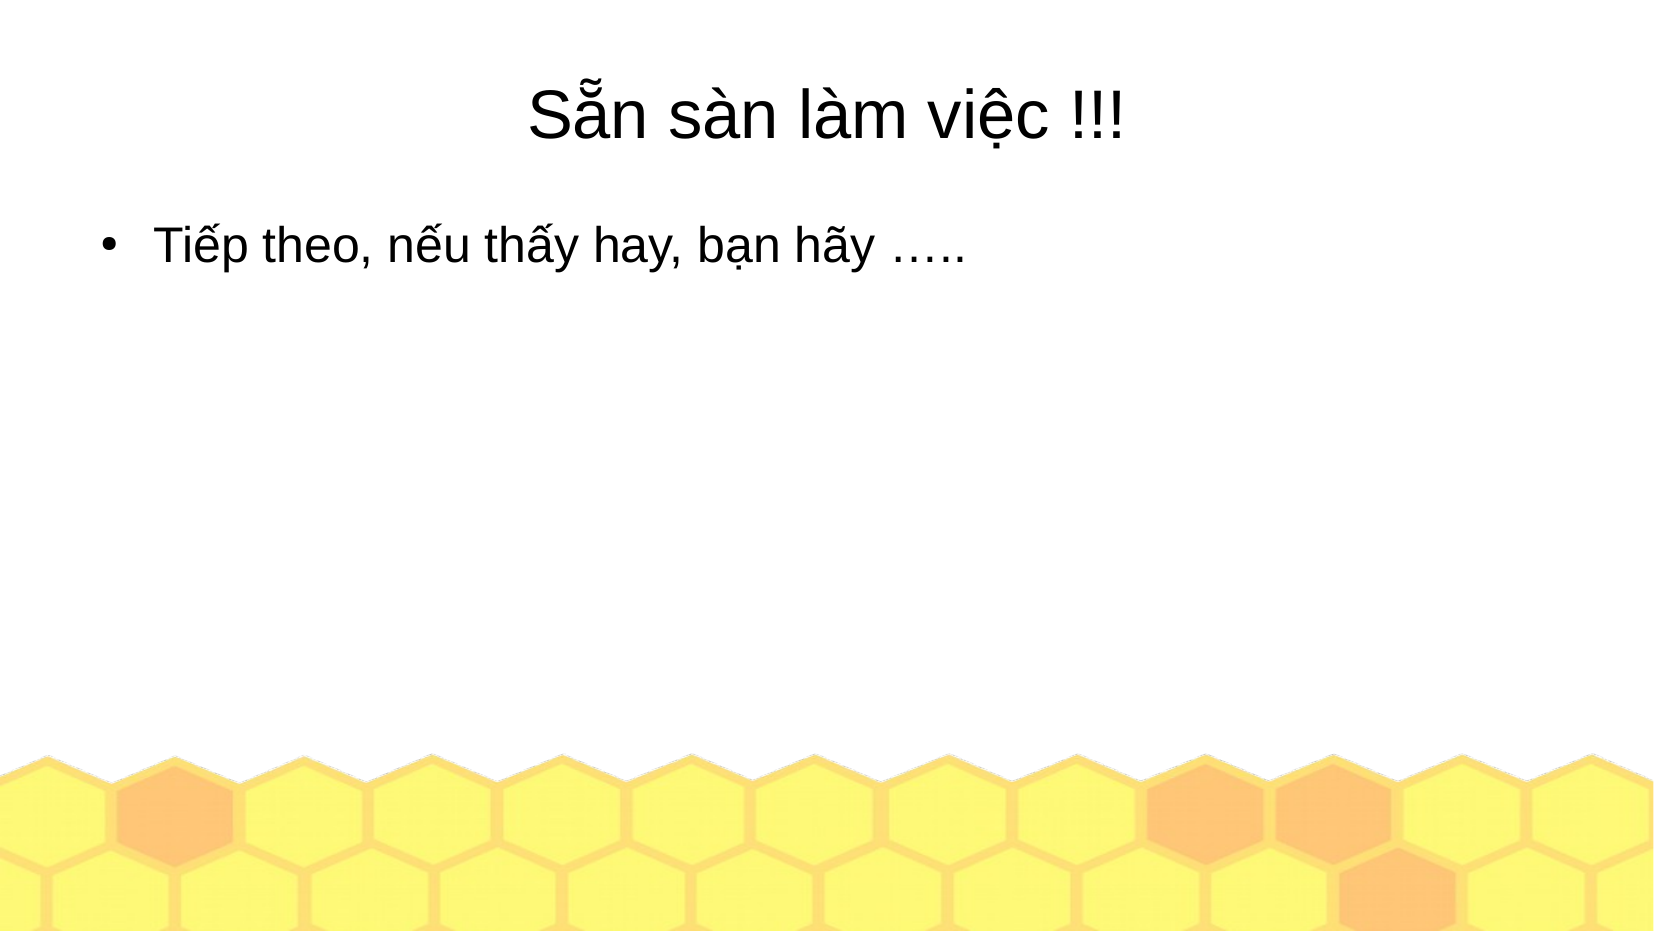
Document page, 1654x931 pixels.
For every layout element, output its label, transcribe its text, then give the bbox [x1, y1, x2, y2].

picture [0, 751, 1654, 931]
title Sẵn sàn làm việc !!! [82, 36, 1571, 193]
list Tiếp theo, nếu thấy hay, bạn hãy ….. [82, 217, 1571, 757]
